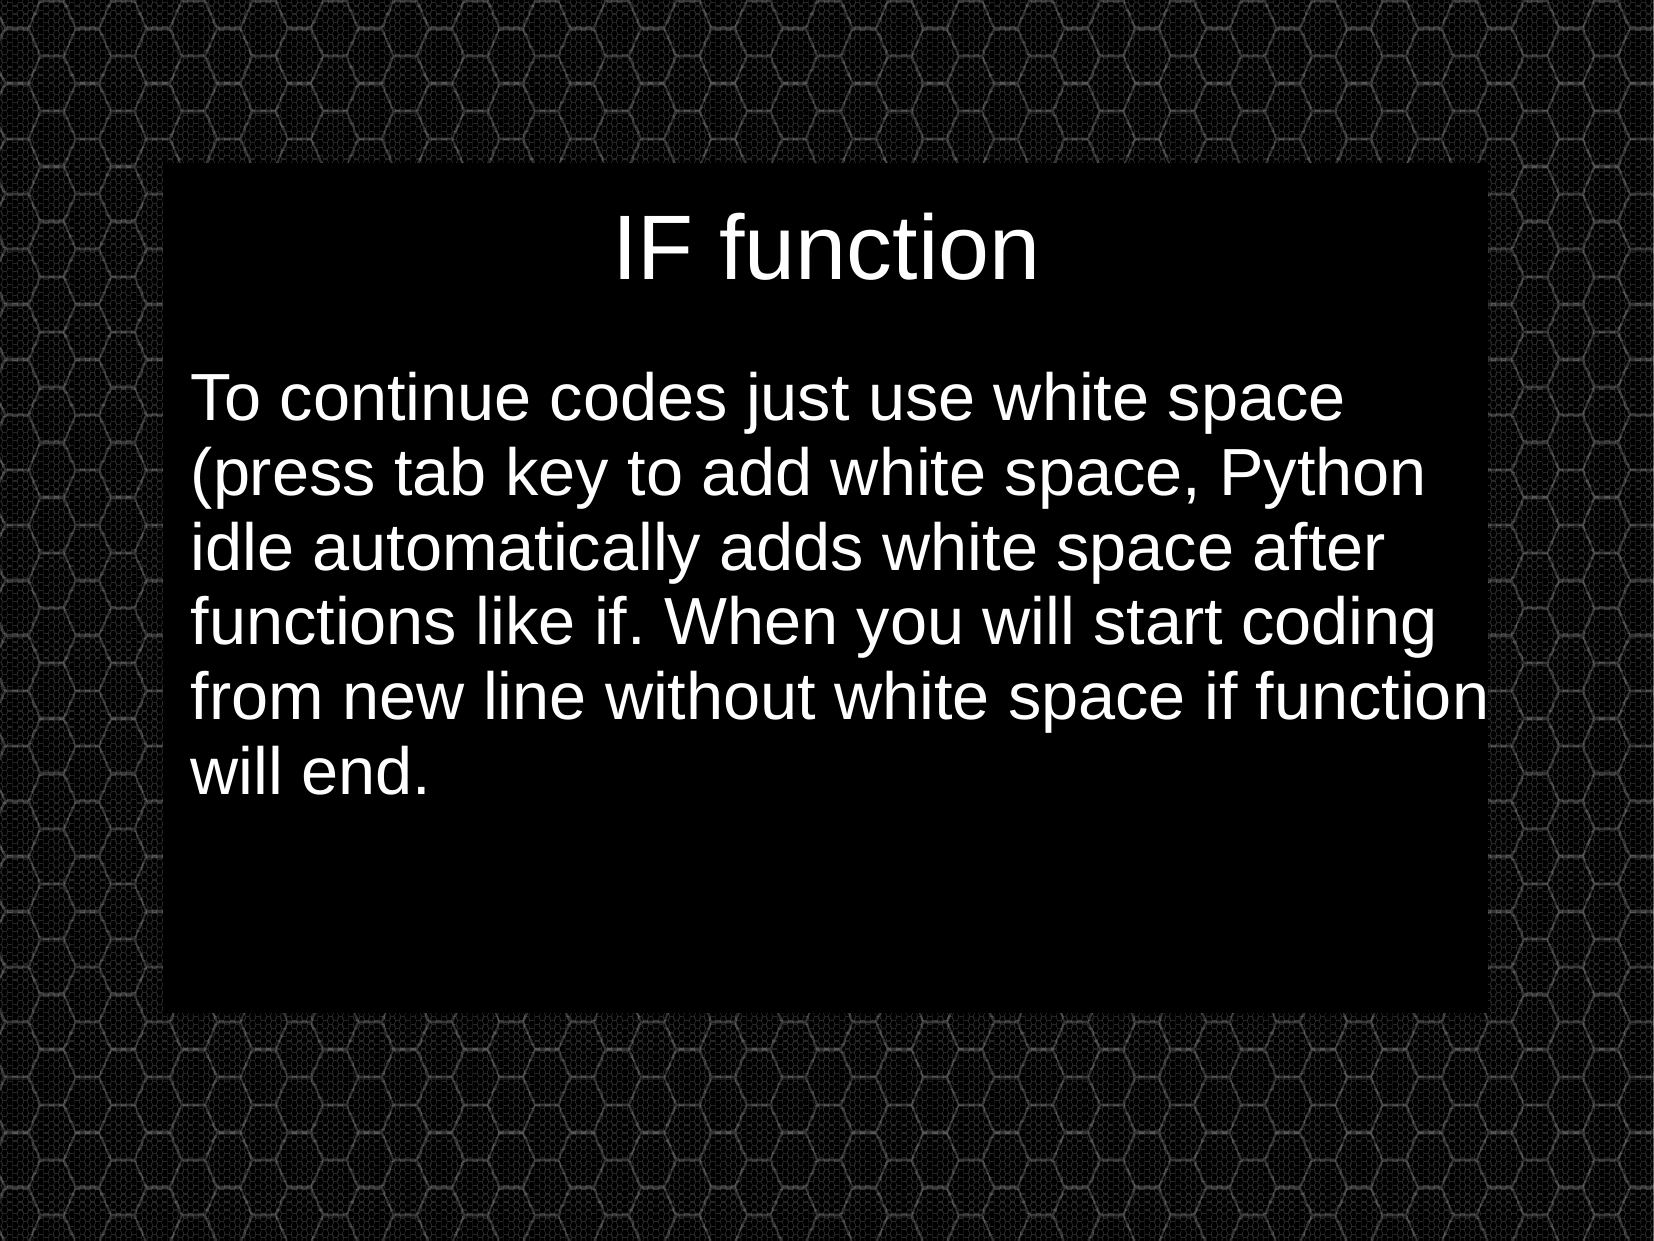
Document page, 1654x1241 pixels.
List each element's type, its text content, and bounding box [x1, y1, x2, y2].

title IF function [82, 165, 1571, 331]
list To continue codes just use white space (press tab key to add white space, Python idle automatically adds white space after functions like if. When you will start coding from new line without white space if function will end. [120, 360, 1501, 1010]
picture [0, 0, 1654, 1241]
